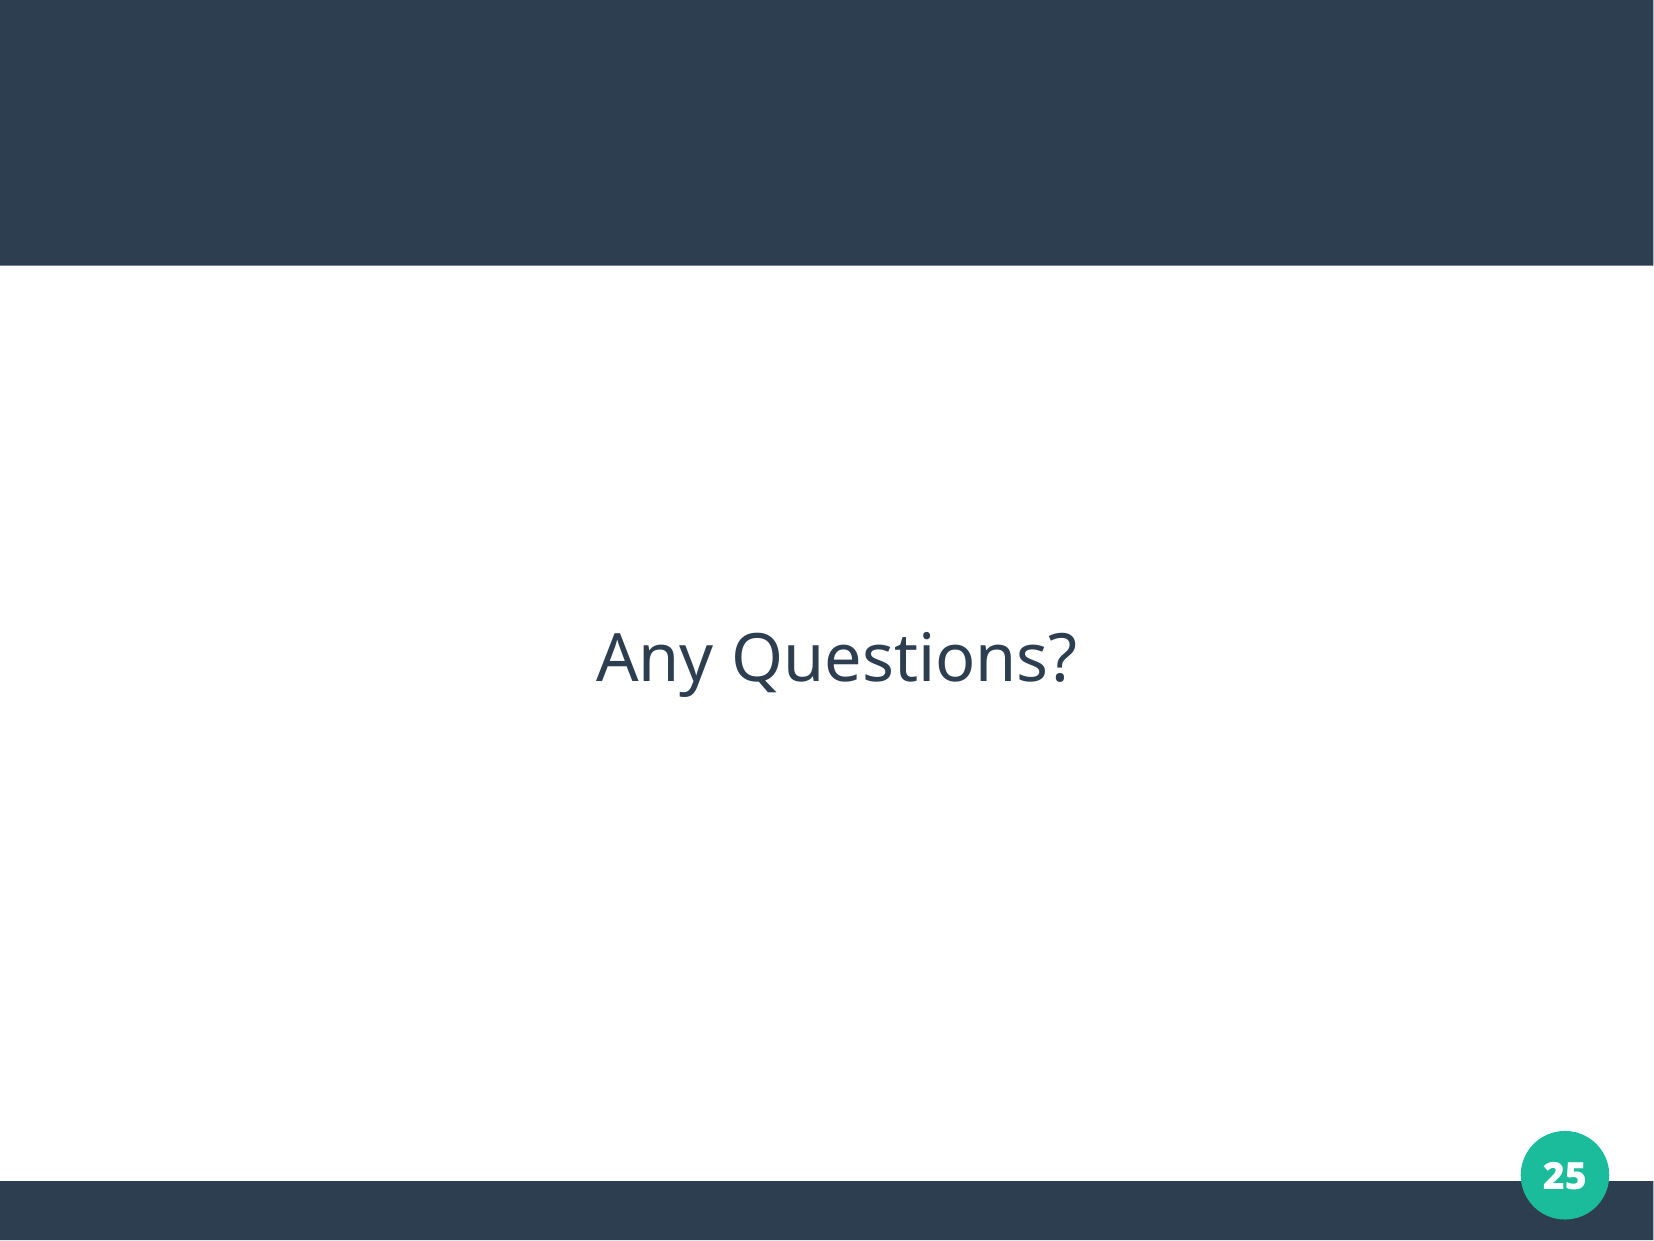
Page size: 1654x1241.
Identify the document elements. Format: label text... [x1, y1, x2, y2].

text_box Any Questions? [69, 290, 1606, 1021]
